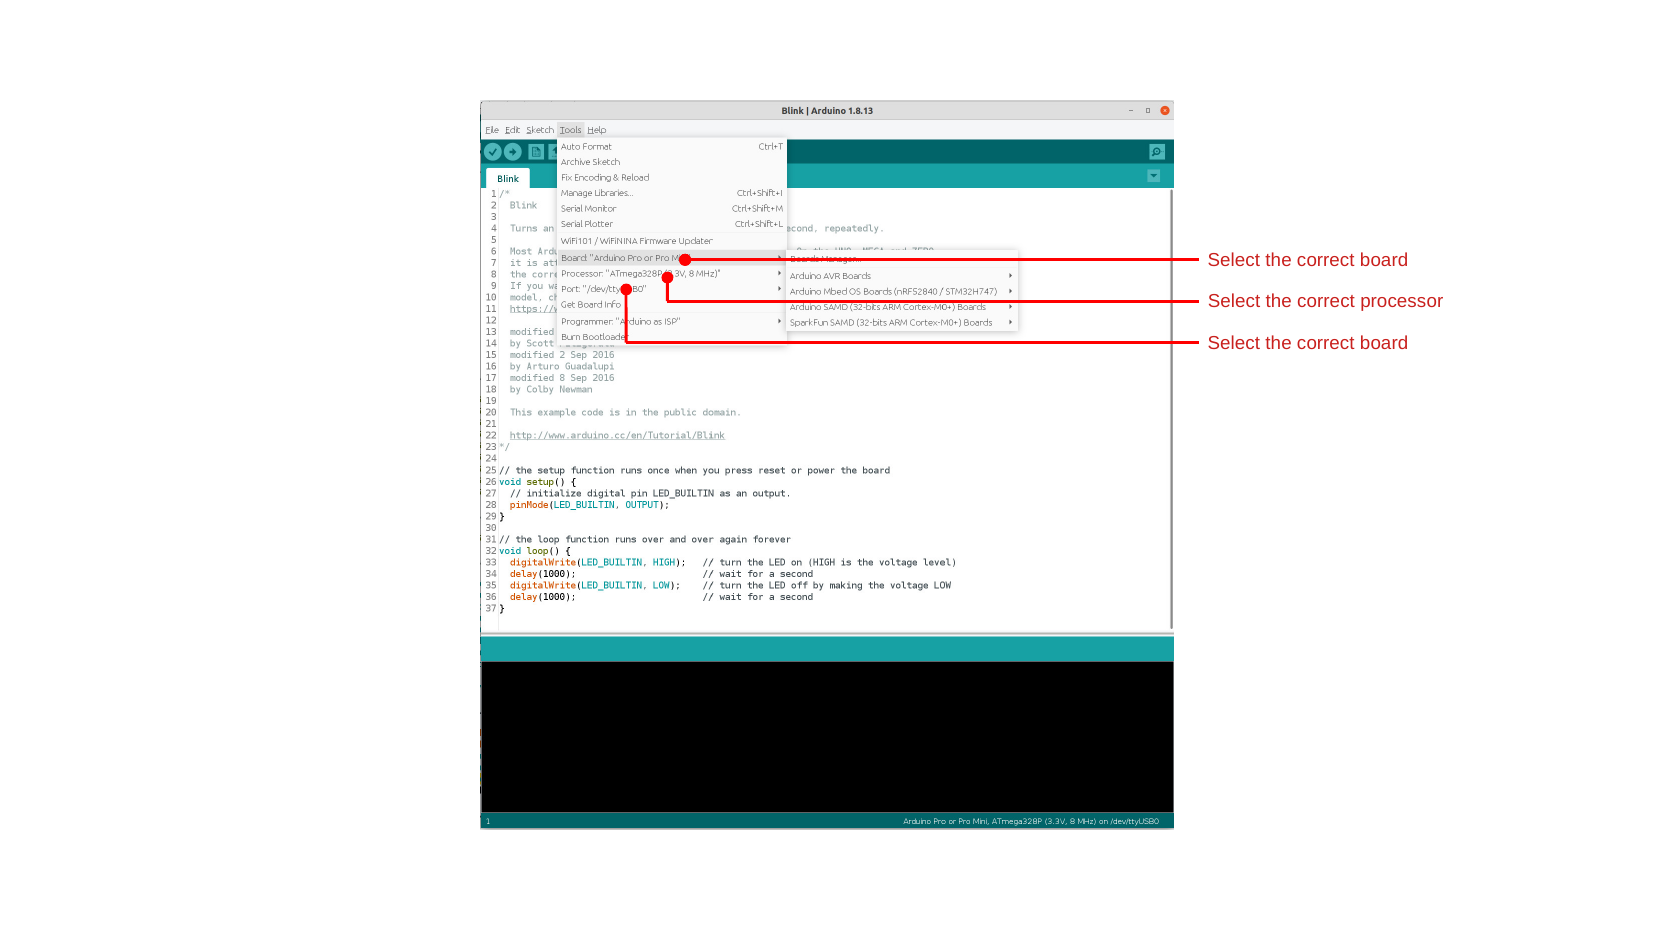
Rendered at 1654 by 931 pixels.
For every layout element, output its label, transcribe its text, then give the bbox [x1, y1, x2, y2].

text_box [661, 271, 674, 284]
text_box [679, 253, 691, 266]
text_box [620, 283, 633, 295]
text_box Select the correct processor [1193, 283, 1459, 320]
text_box Select the correct board [1192, 324, 1424, 361]
text_box Select the correct board [1193, 242, 1424, 278]
picture [480, 100, 1174, 830]
